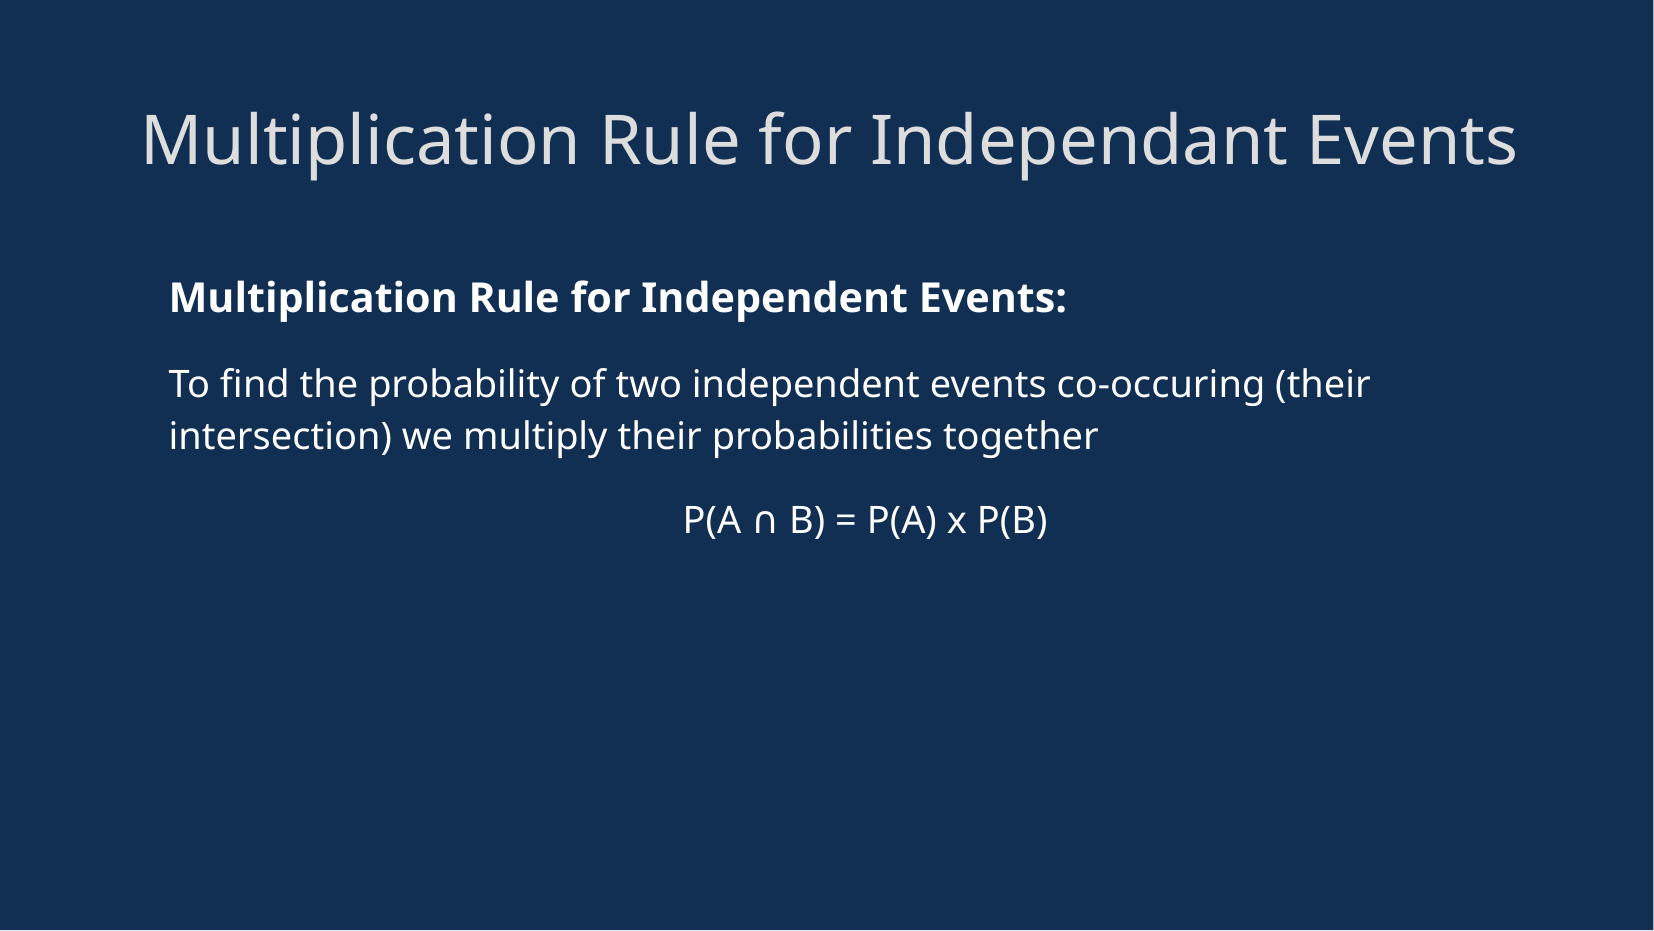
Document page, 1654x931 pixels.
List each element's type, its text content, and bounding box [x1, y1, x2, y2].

title Multiplication Rule for Independant Events [97, 56, 1563, 220]
list Multiplication Rule for Independent Events: To find the probability of two independent events co-occuring (their intersection) we multiply their probabilities together P(A ∩ B) = P(A) x P(B) [97, 268, 1563, 806]
